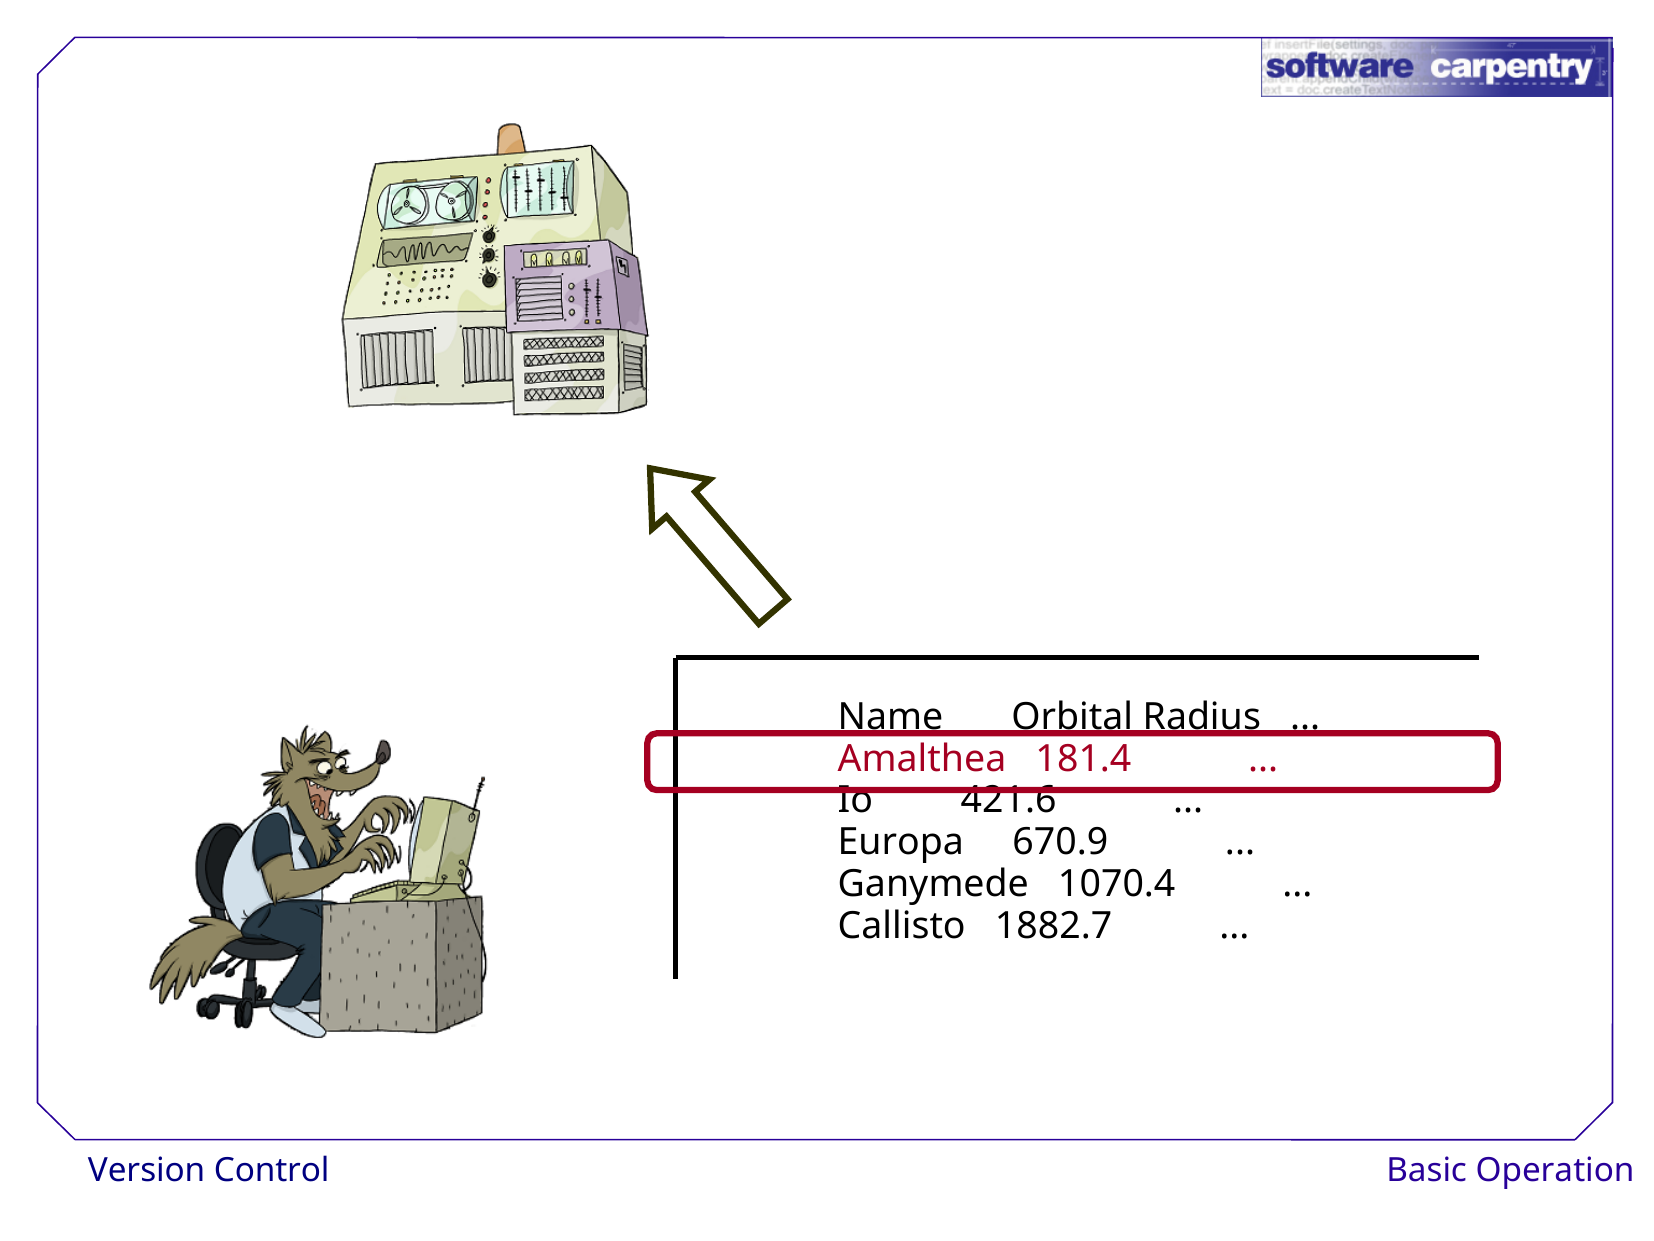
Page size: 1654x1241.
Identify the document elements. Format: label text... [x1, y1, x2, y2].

picture [307, 90, 690, 439]
picture [1261, 39, 1613, 97]
text_box Name Orbital Radius ... Amalthea 181.4 ... Io 421.6 ... Europa 670.9 ... Ganymede 1070.4 ... Callisto 1882.7 ... [822, 737, 1336, 786]
text_box Name Orbital Radius ... Amalthea 181.4 ... Io 421.6 ... Europa 670.9 ... Ganymede 1070.4 ... Callisto 1882.7 ... [822, 794, 1336, 955]
picture [137, 705, 516, 1069]
text_box Name Orbital Radius ... Amalthea 181.4 ... Io 421.6 ... Europa 670.9 ... Ganymede 1070.4 ... Callisto 1882.7 ... [822, 688, 1336, 730]
